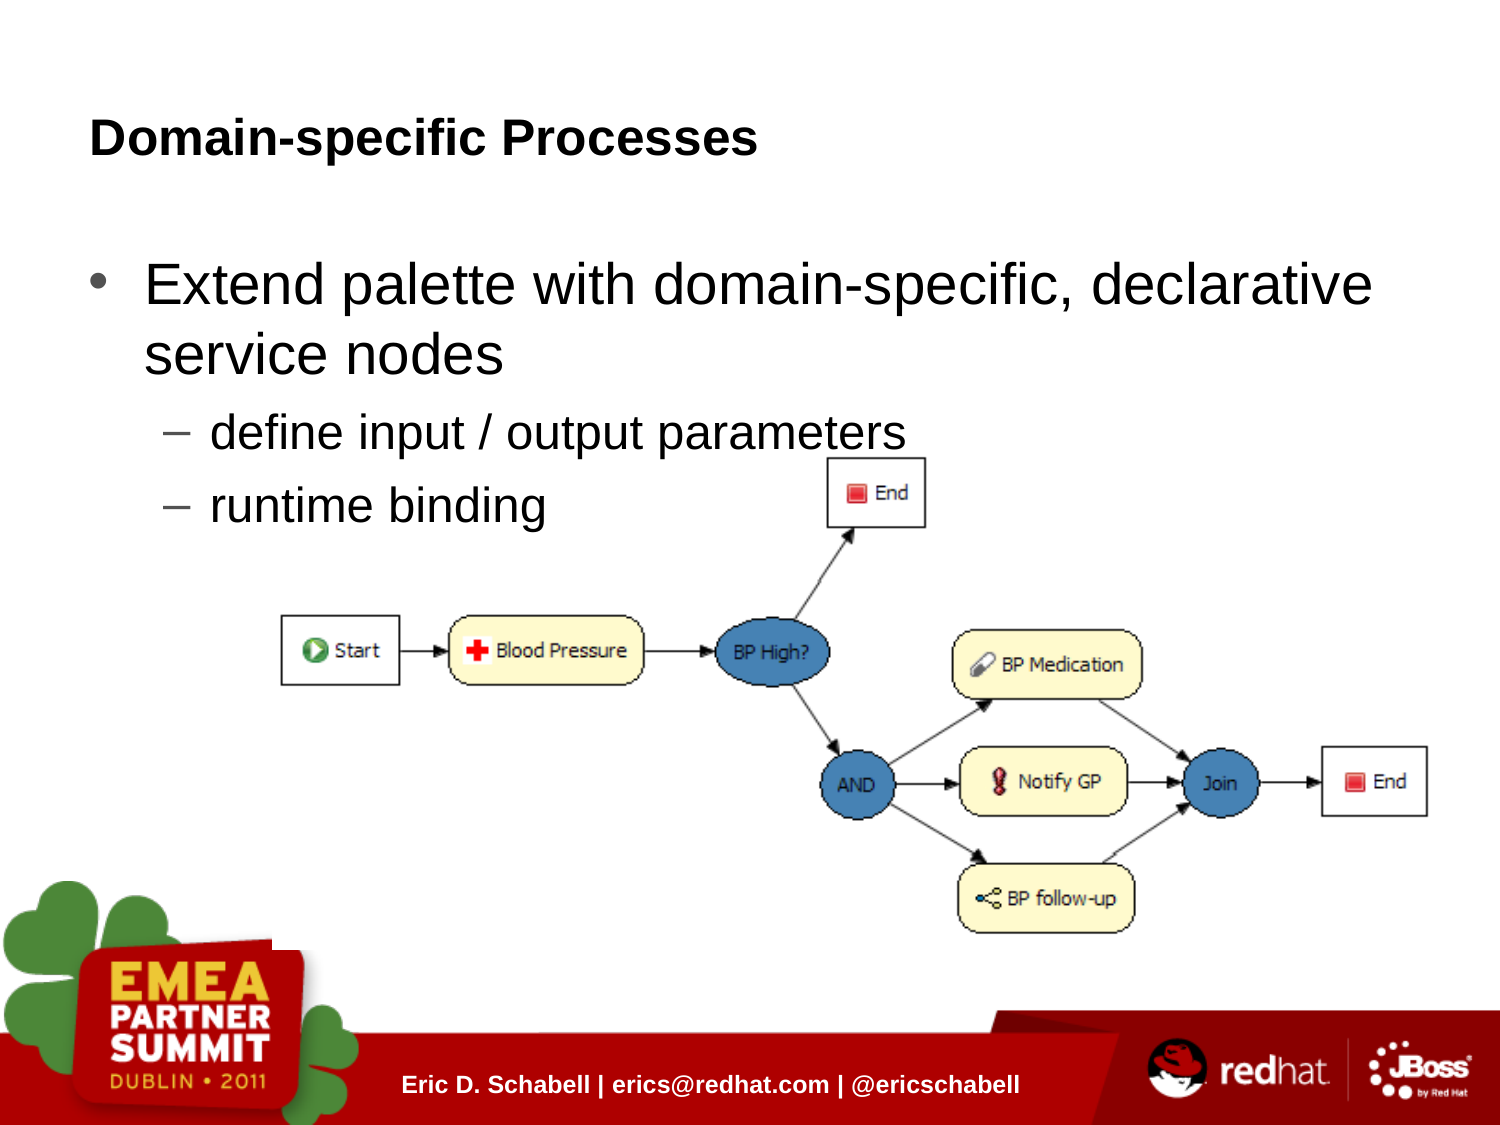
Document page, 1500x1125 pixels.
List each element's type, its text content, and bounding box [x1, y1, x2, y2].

list Extend palette with domain-specific, declarative service nodes define input / output parameters runtime binding [73, 238, 1424, 958]
title Domain-specific Processes [74, 50, 1425, 221]
picture [0, 447, 1500, 1125]
